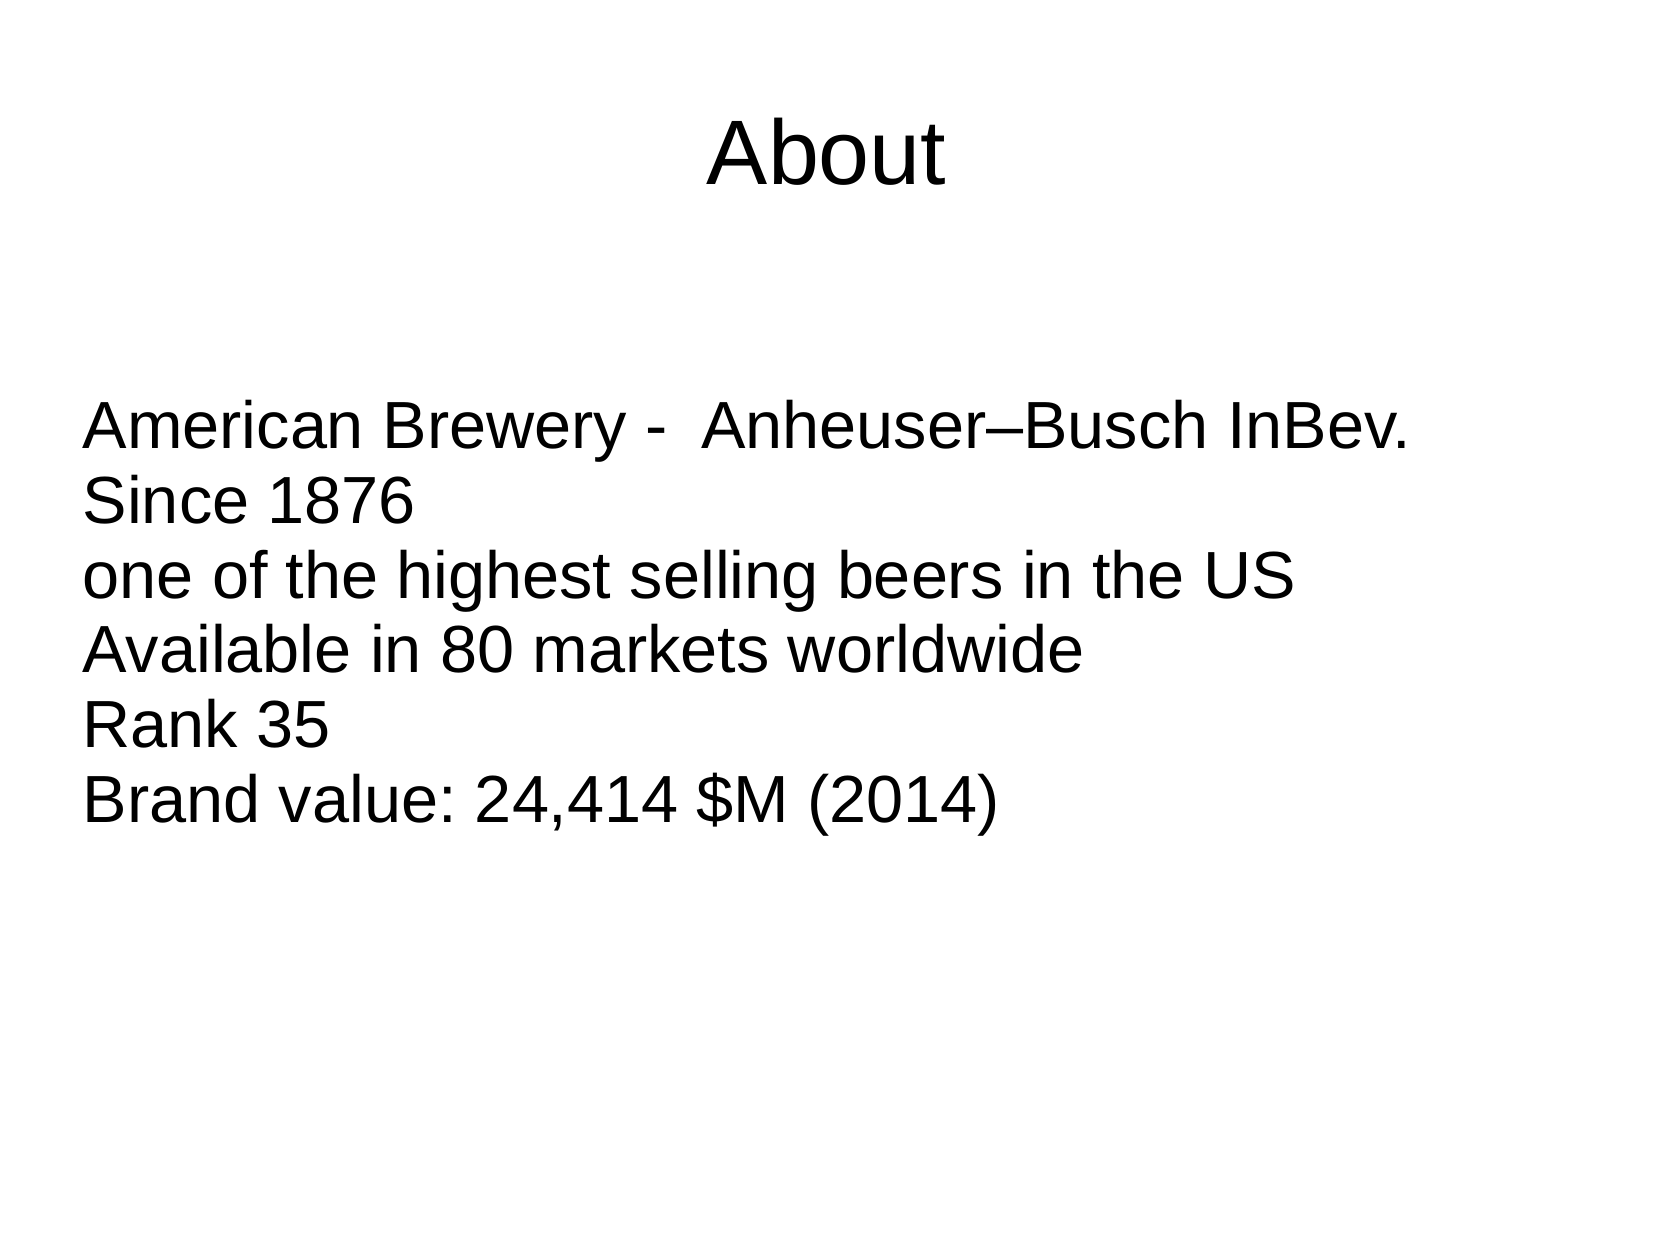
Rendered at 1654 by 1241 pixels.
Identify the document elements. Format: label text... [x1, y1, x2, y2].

subtitle American Brewery - Anheuser–Busch InBev. Since 1876 one of the highest selling beers in the US Available in 80 markets worldwide Rank 35 Brand value: 24,414 $M (2014) [82, 290, 1571, 1010]
title About [82, 49, 1571, 257]
